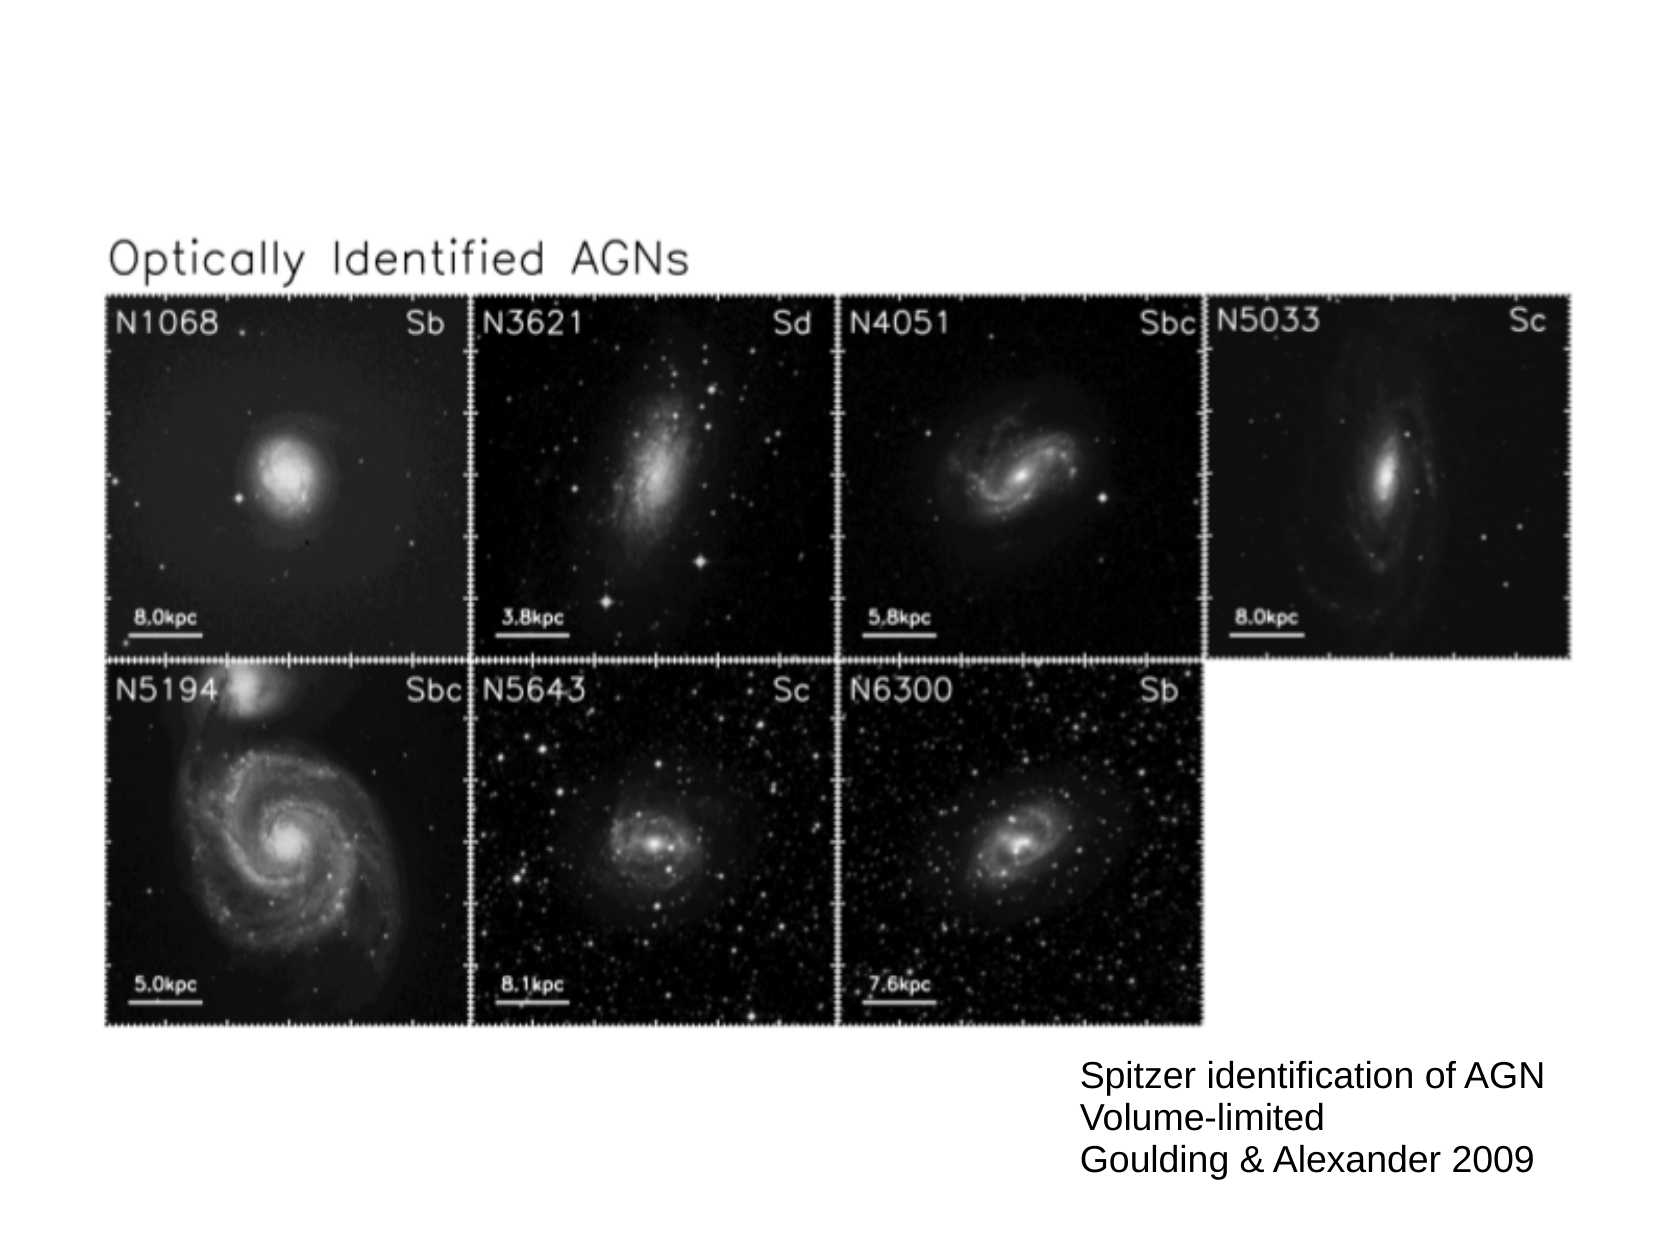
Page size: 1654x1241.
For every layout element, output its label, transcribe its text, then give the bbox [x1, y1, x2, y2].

text_box Spitzer identification of AGN Volume-limited Goulding & Alexander 2009 [1065, 1046, 1606, 1230]
picture [80, 209, 1587, 1047]
